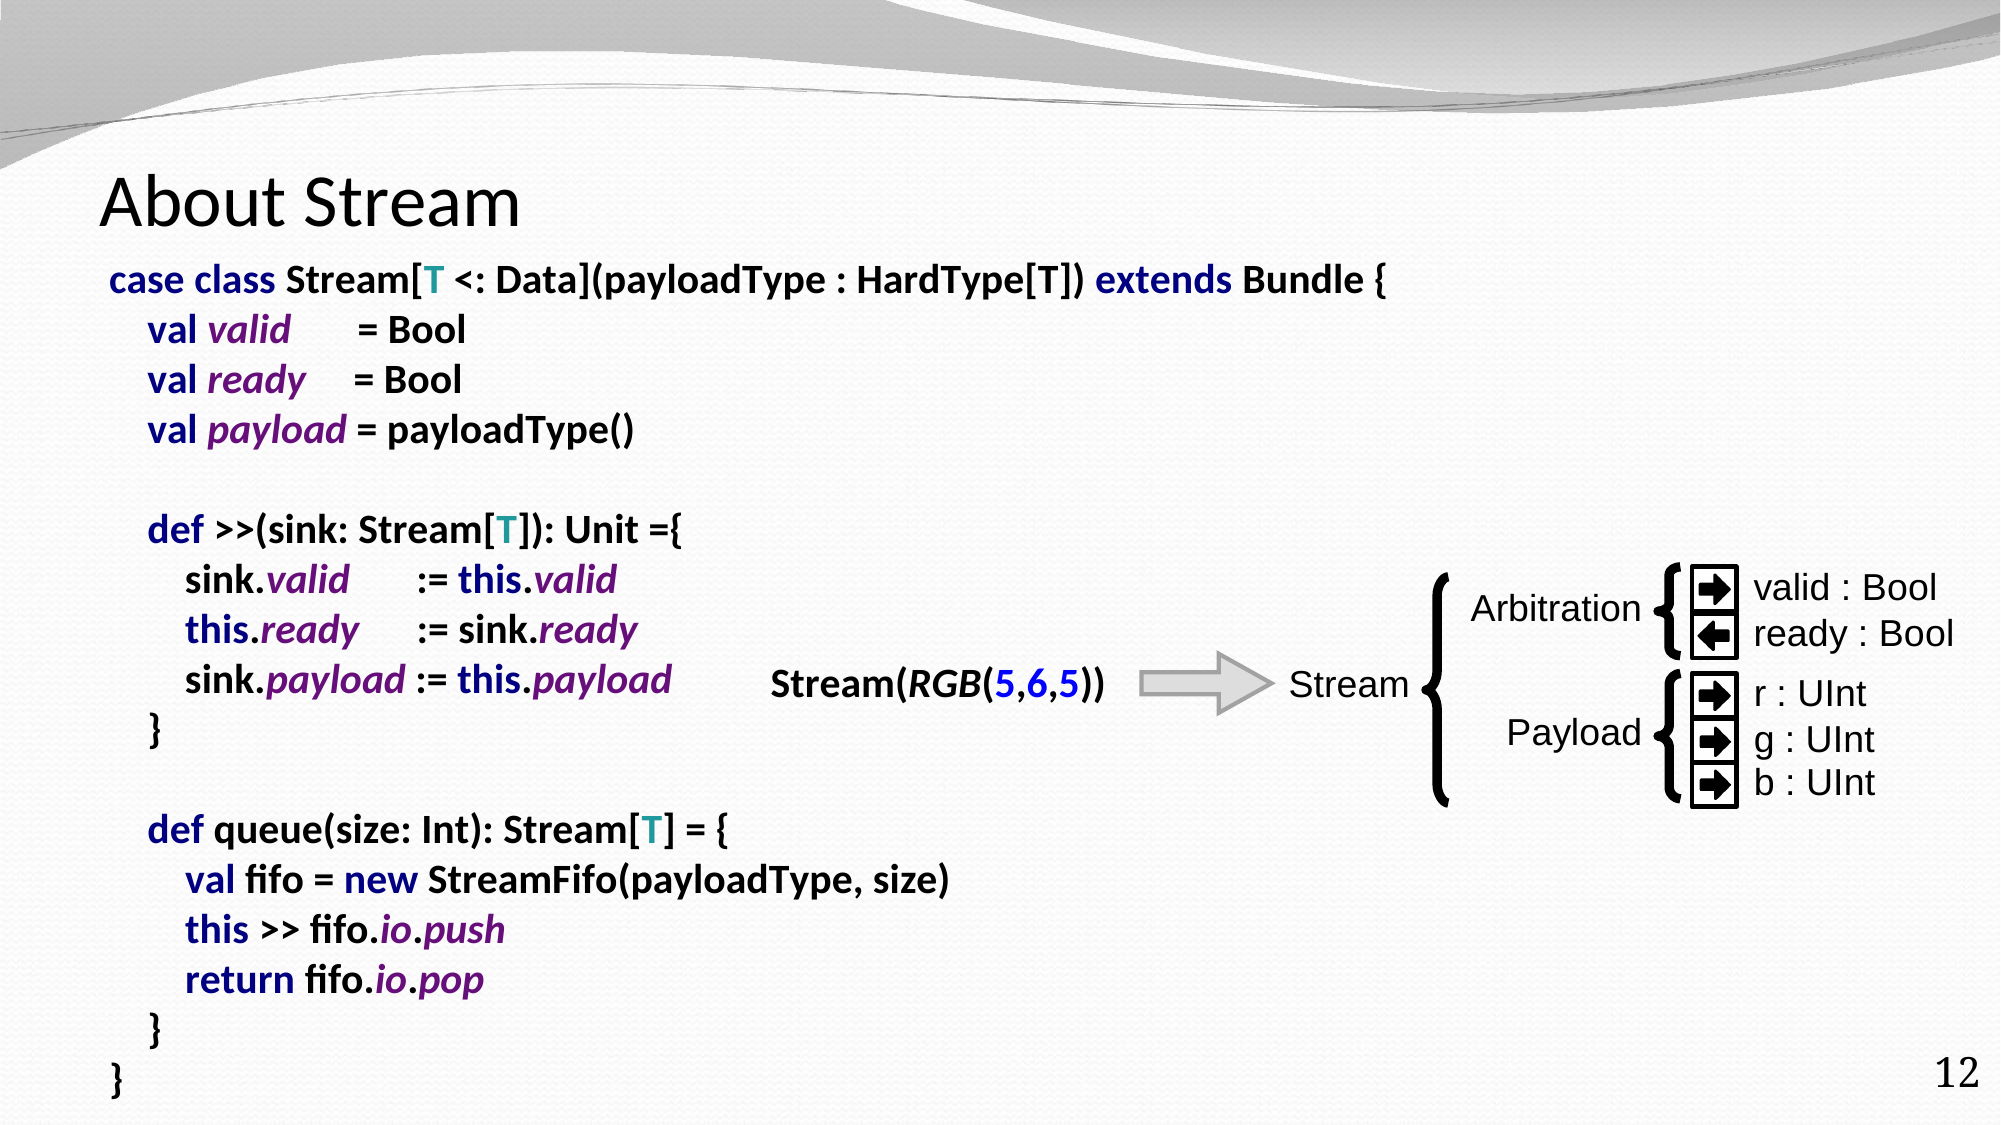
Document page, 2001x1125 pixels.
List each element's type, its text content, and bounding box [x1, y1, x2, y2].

text_box Stream(RGB(5,6,5)) [755, 648, 1140, 764]
text_box case class Stream[T <: Data](payloadType : HardType[T]) extends Bundle { val valid = Bool val ready = Bool val payload = payloadType() def >>(sink: Stream[T]): Unit ={ sink.valid := this.valid this.ready := sink.ready sink.payload := this.payload } def queue(size: Int): Stream[T] = { val fifo = new StreamFifo(payloadType, size) this >> fifo.io.push return fifo.io.pop } } [94, 244, 1784, 1110]
picture [0, 0, 2001, 1125]
text_box <numéro> [1813, 1042, 1981, 1103]
text_box [1141, 653, 1272, 713]
title About Stream [99, 54, 1985, 242]
